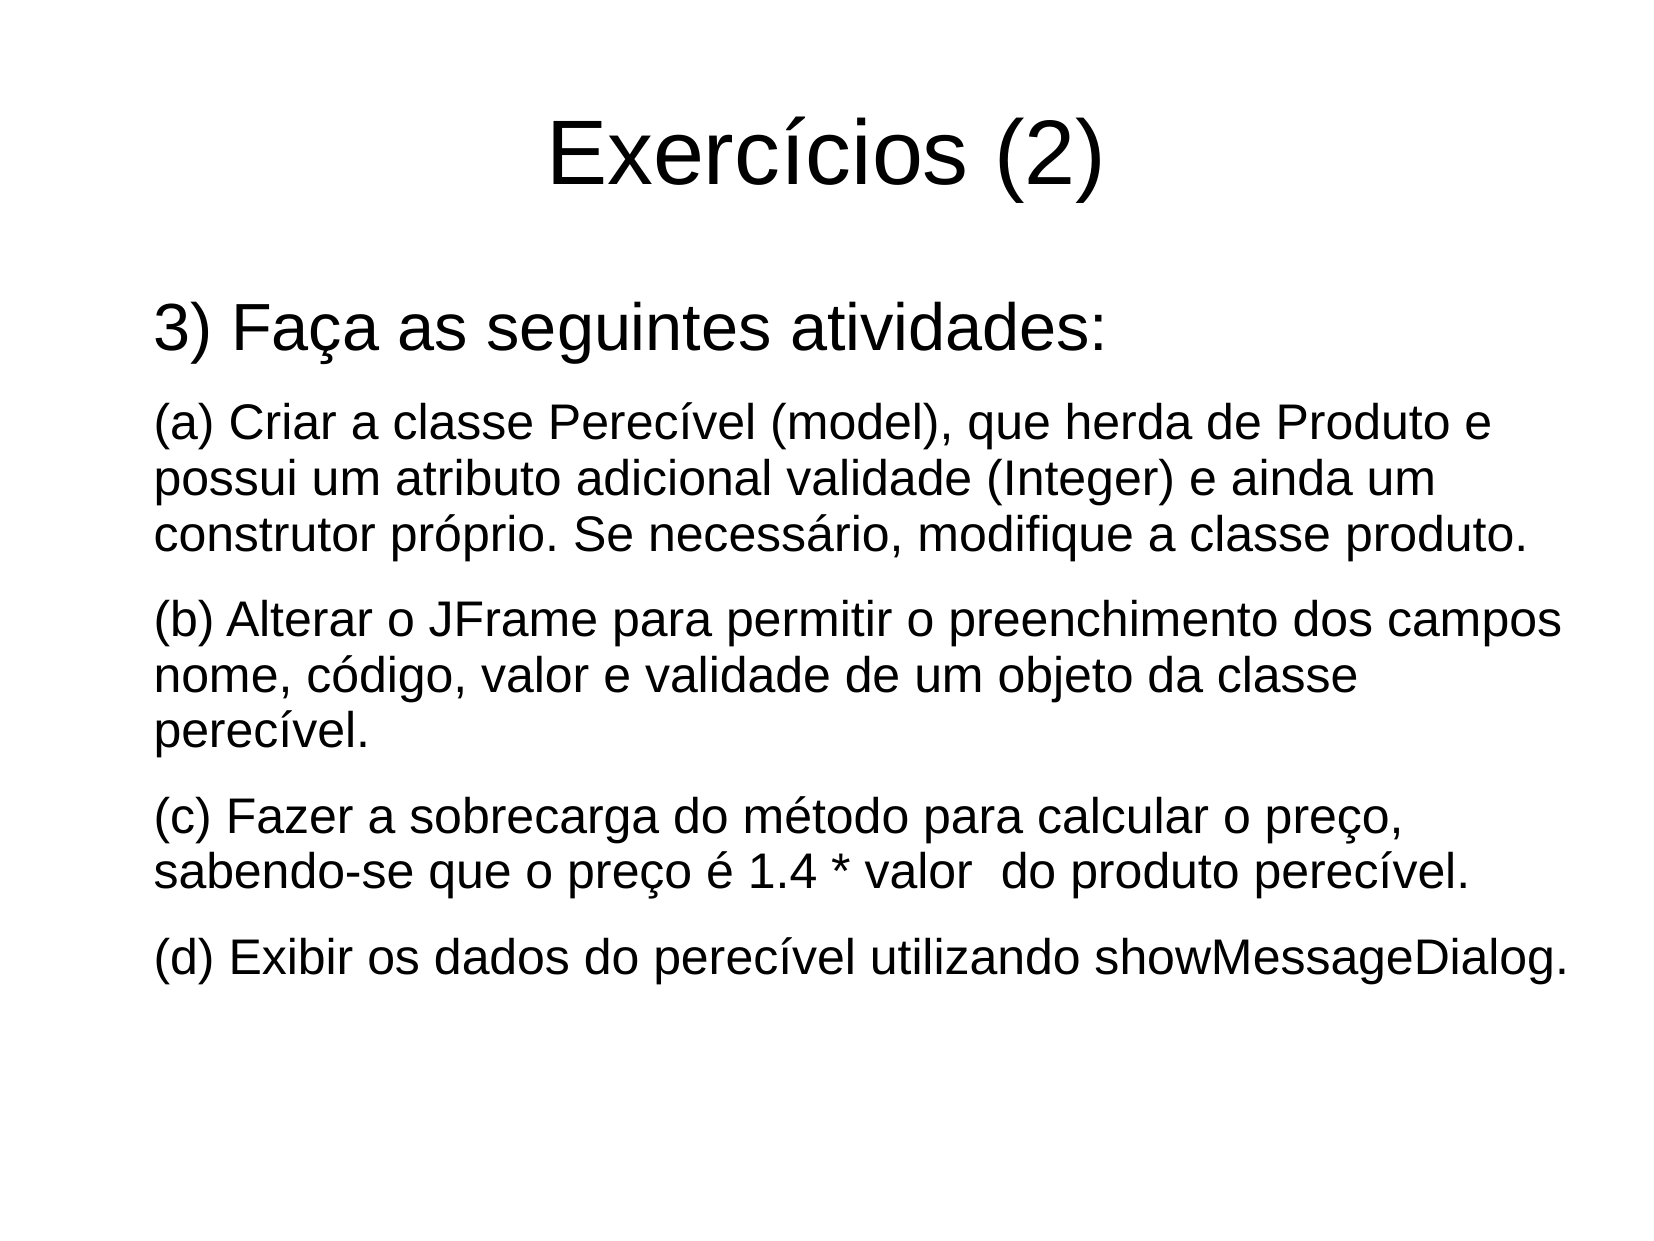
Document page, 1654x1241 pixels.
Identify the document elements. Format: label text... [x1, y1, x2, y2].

title Exercícios (2) [82, 49, 1571, 257]
list 3) Faça as seguintes atividades: (a) Criar a classe Perecível (model), que herda de Produto e possui um atributo adicional validade (Integer) e ainda um construtor próprio. Se necessário, modifique a classe produto. (b) Alterar o JFrame para permitir o preenchimento dos campos nome, código, valor e validade de um objeto da classe perecível. (c) Fazer a sobrecarga do método para calcular o preço, sabendo-se que o preço é 1.4 * valor do produto perecível. (d) Exibir os dados do perecível utilizando showMessageDialog. [82, 290, 1571, 1010]
